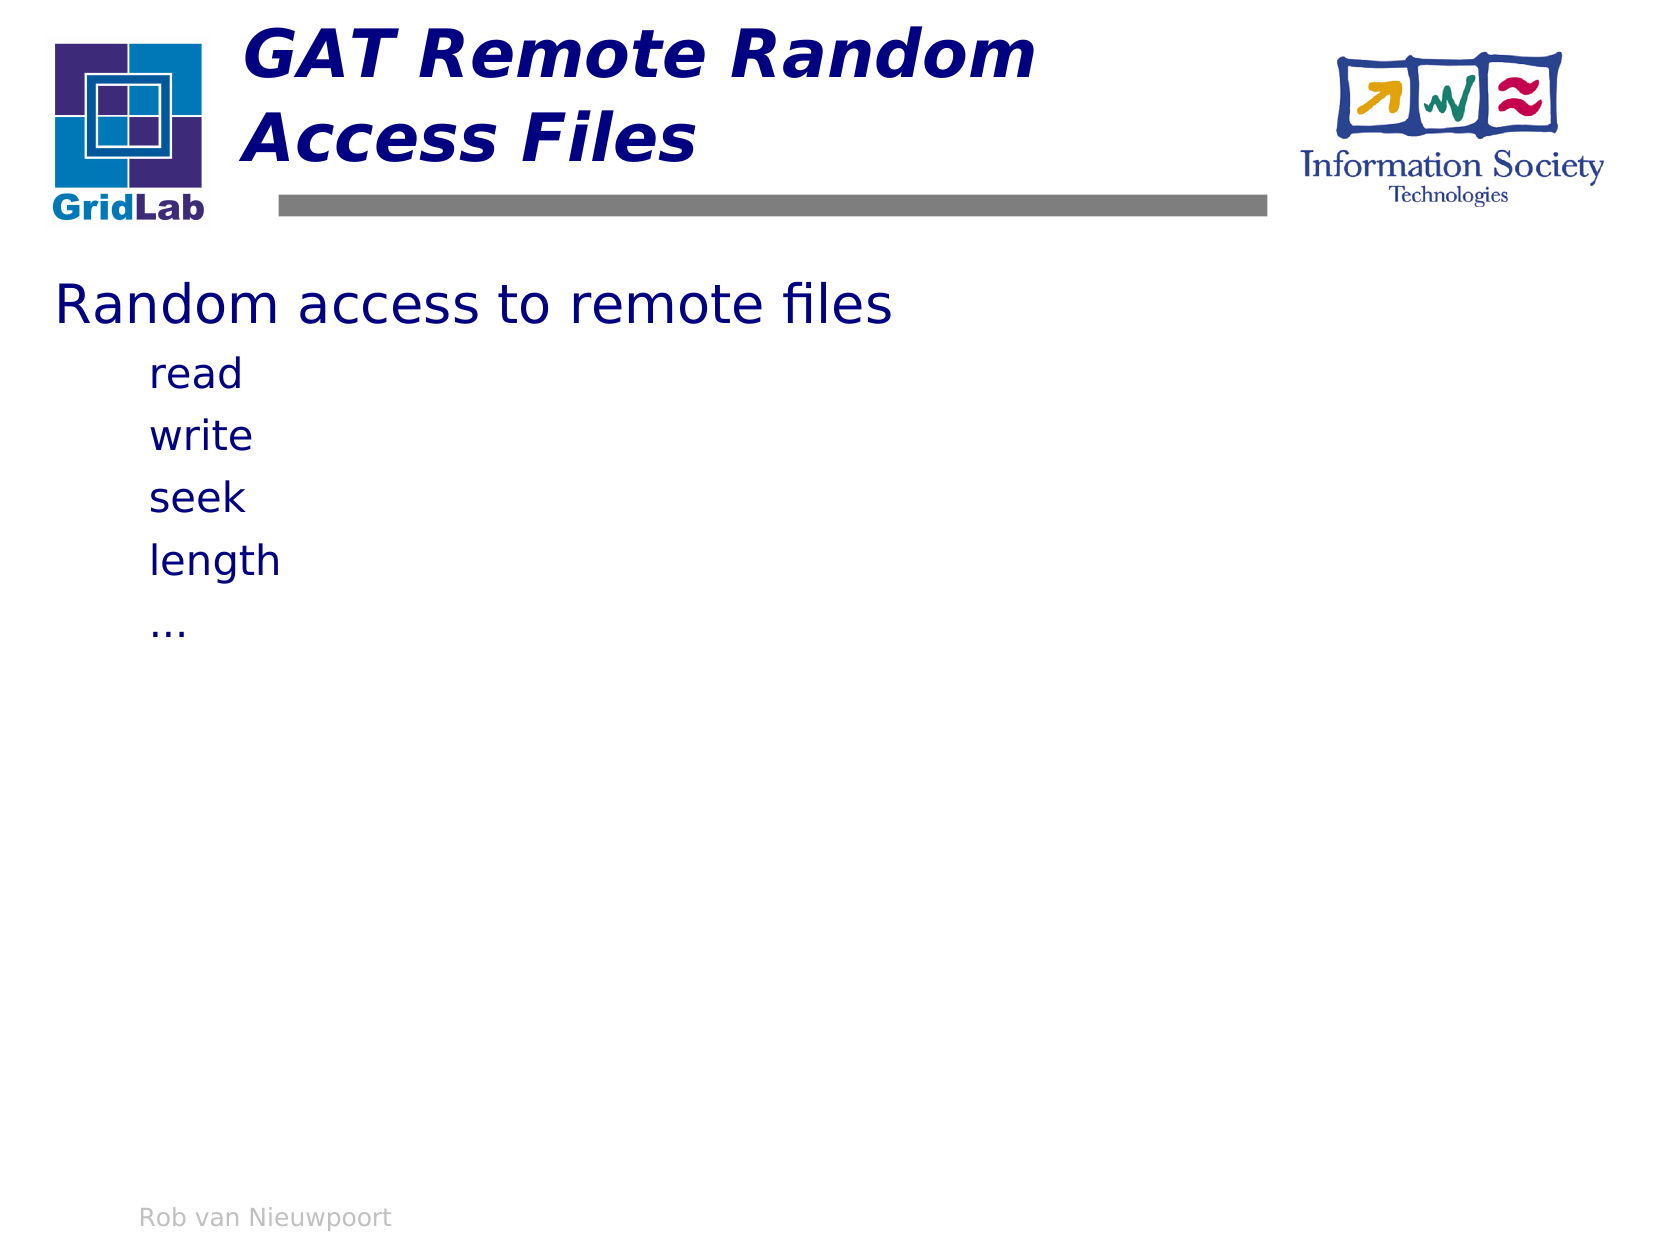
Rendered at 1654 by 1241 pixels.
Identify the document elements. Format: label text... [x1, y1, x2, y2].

picture [45, 34, 211, 230]
list Random access to remote files read write seek length ... [55, 268, 1599, 1125]
title GAT Remote Random Access Files [243, 0, 1280, 187]
picture [1293, 34, 1611, 214]
